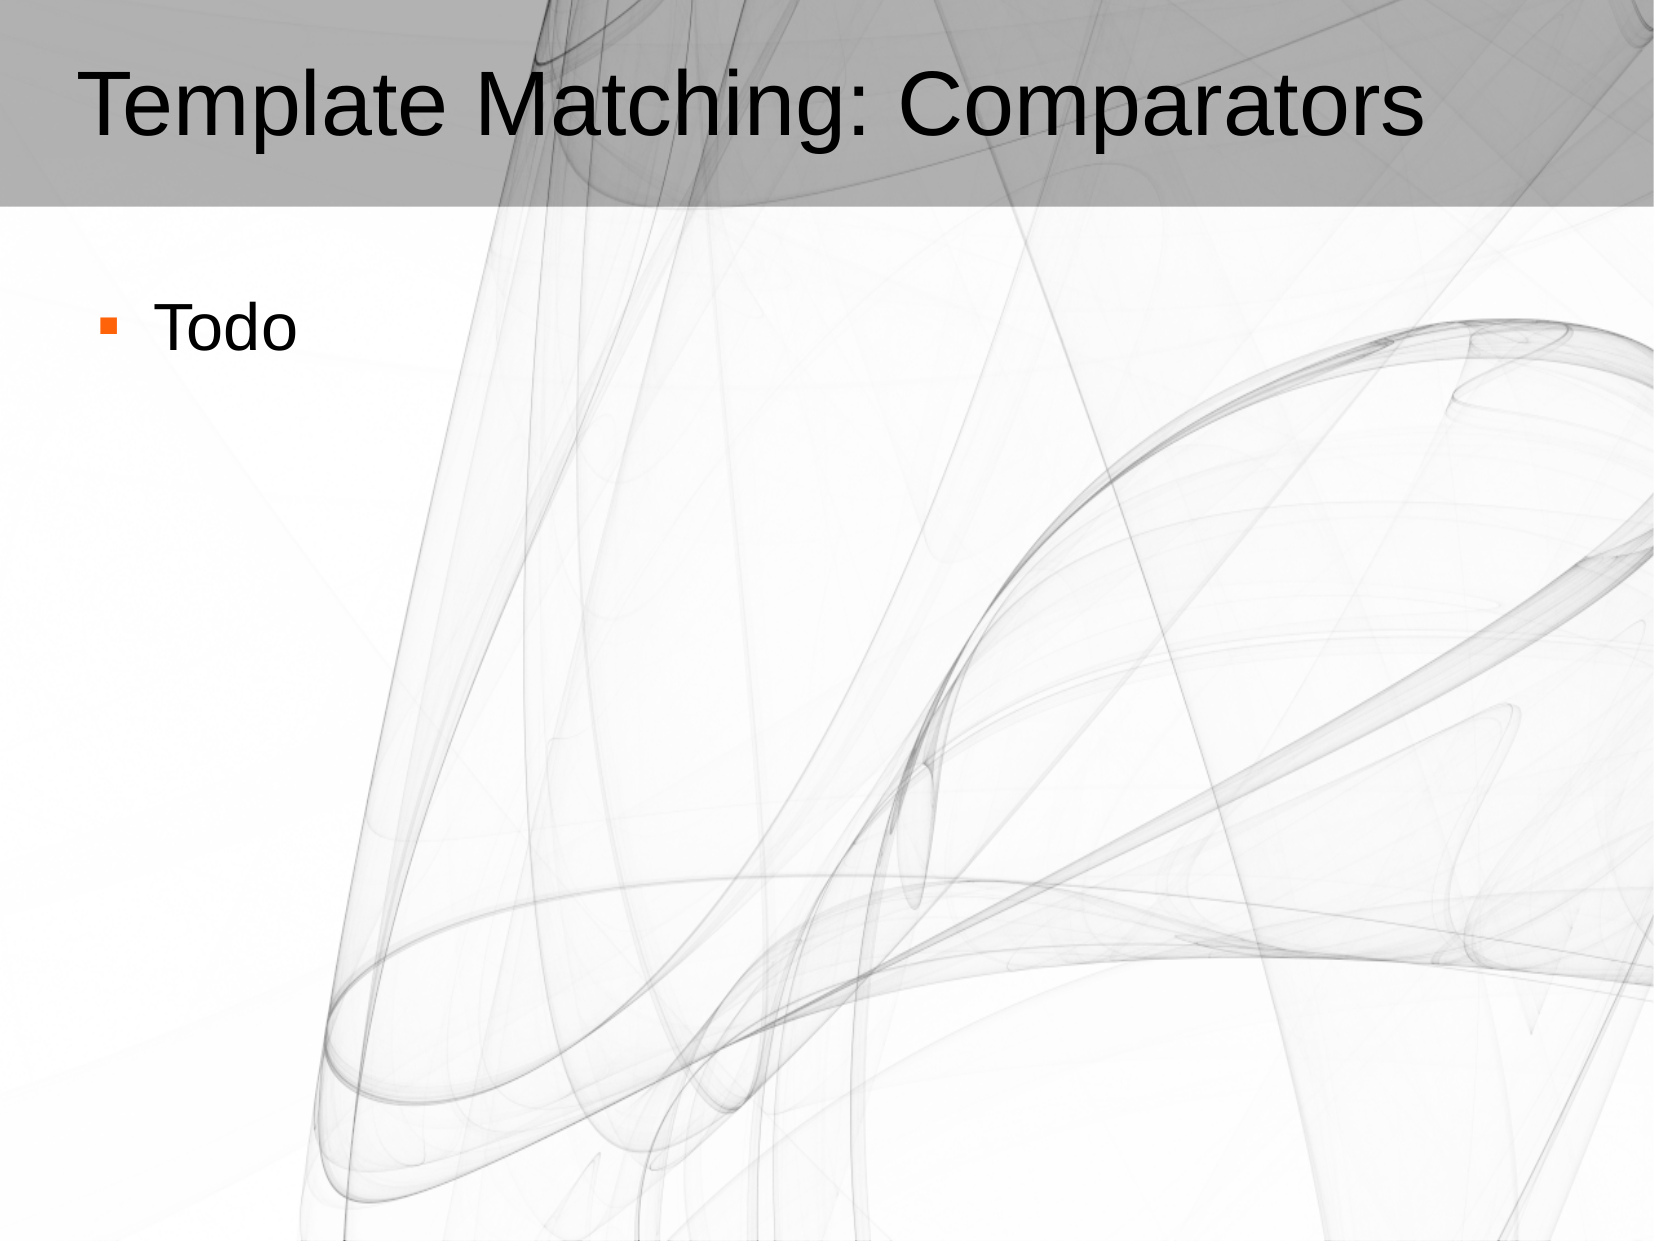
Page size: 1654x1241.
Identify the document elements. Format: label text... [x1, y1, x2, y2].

title Template Matching: Comparators [76, 7, 1565, 200]
list Todo [82, 290, 1571, 1094]
